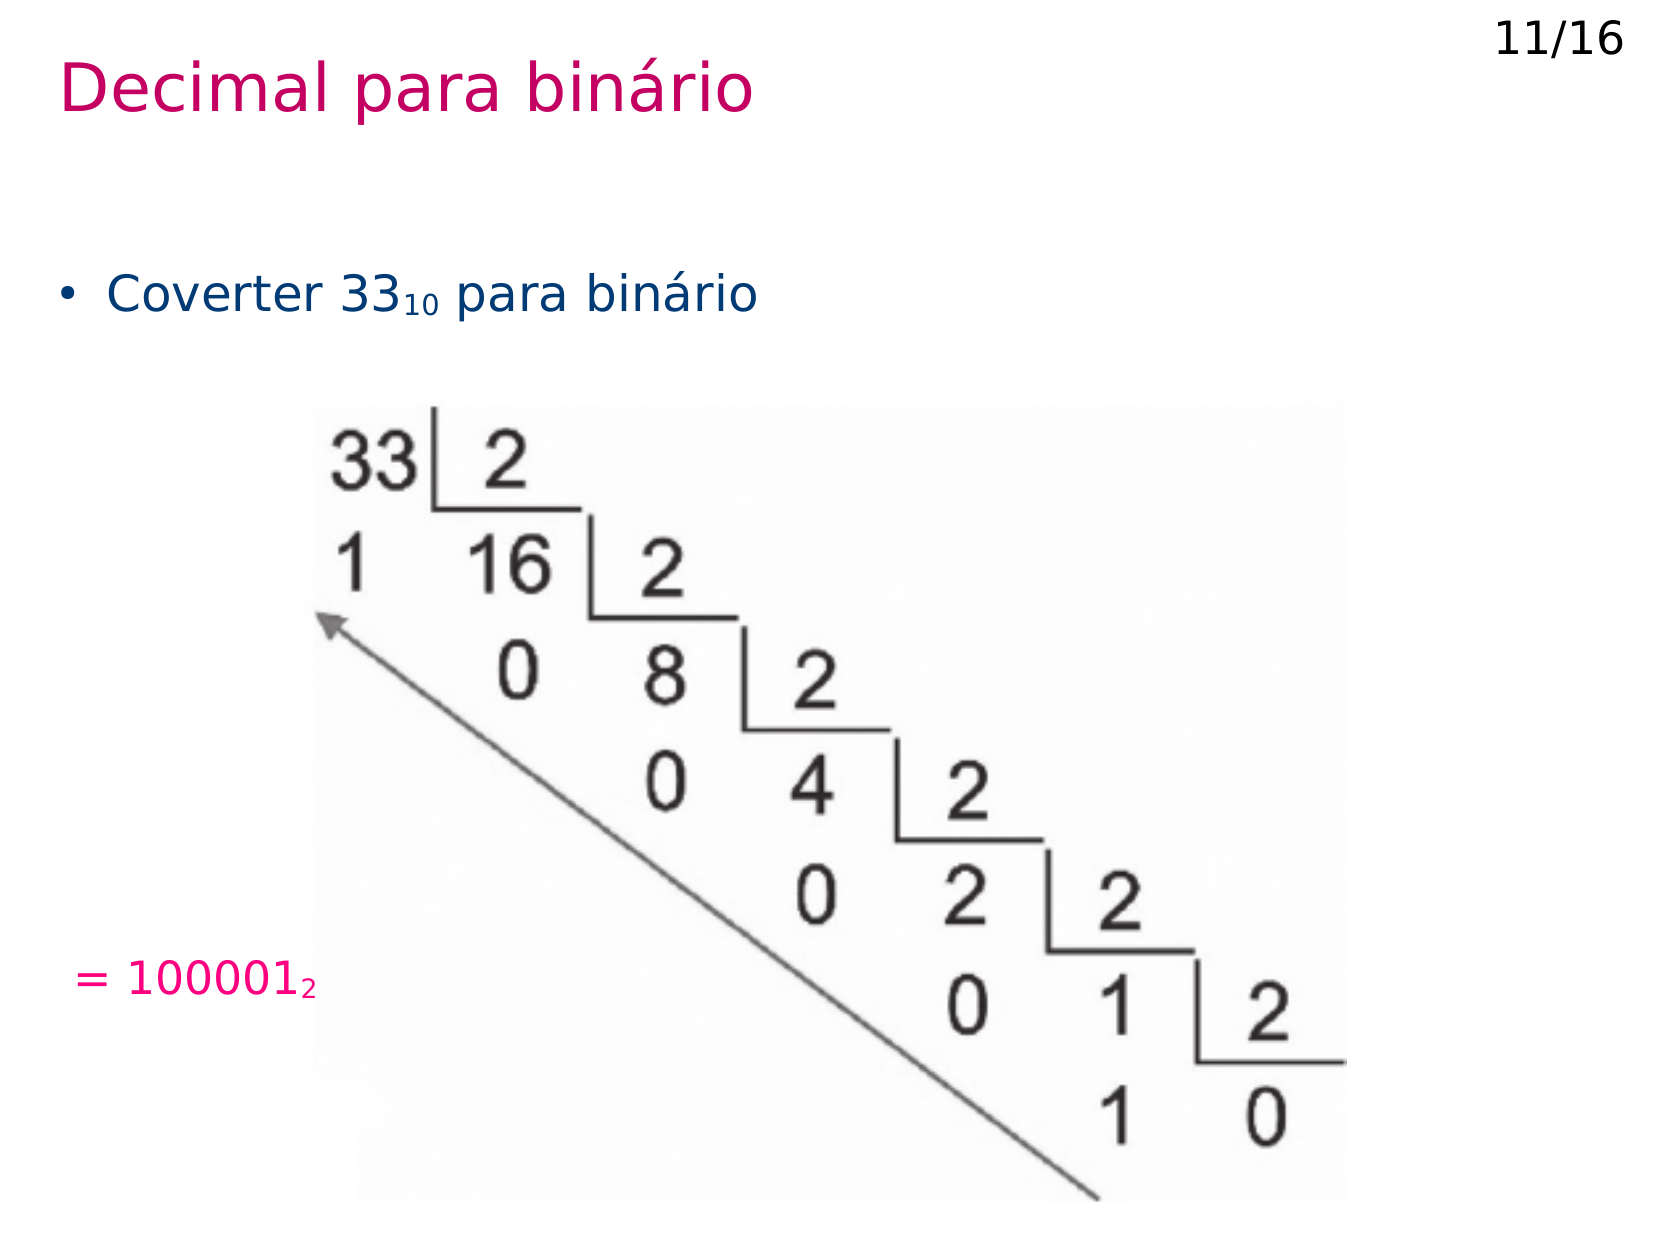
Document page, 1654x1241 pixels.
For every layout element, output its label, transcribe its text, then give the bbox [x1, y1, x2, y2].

picture [297, 389, 1347, 1210]
title Decimal para binário [59, 29, 1625, 148]
text_box = 1000012 [59, 944, 674, 1123]
list Coverter 3310 para binário [59, 236, 1625, 1211]
